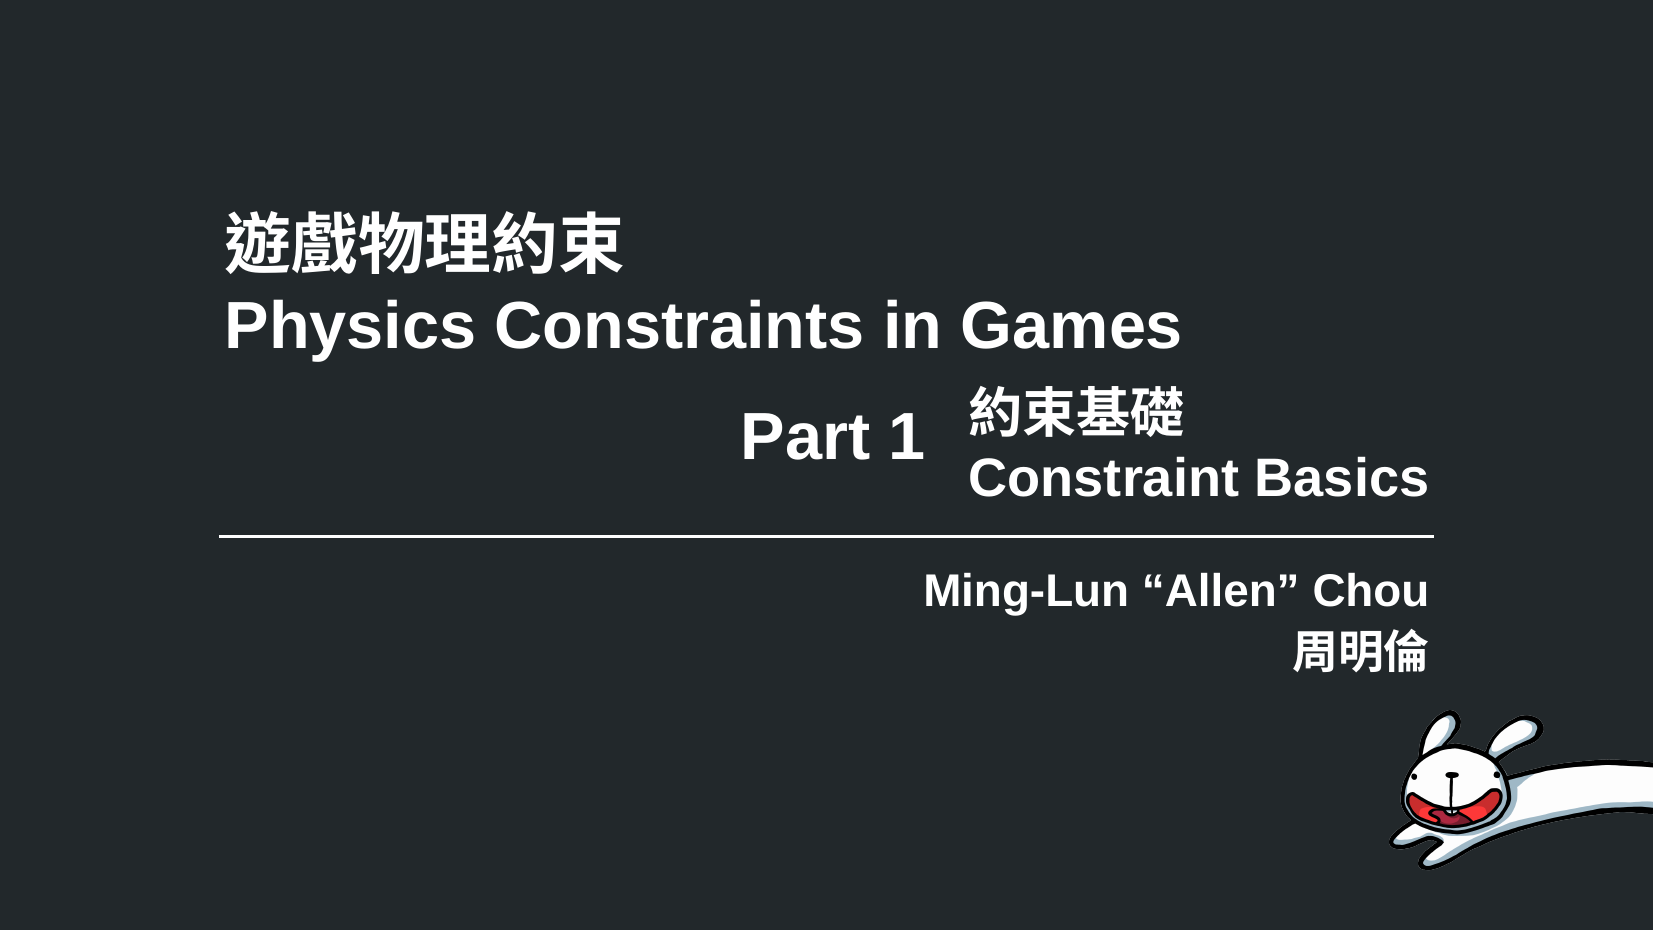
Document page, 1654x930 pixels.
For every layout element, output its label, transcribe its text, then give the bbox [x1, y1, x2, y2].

picture [1365, 689, 1653, 875]
text_box 遊戲物理約束 Physics Constraints in Games [210, 183, 1201, 363]
text_box 約束基礎 Constraint Basics [953, 362, 1449, 510]
text_box Part 1 [725, 391, 953, 482]
text_box Ming-Lun “Allen” Chou 周明倫 [908, 557, 1445, 685]
